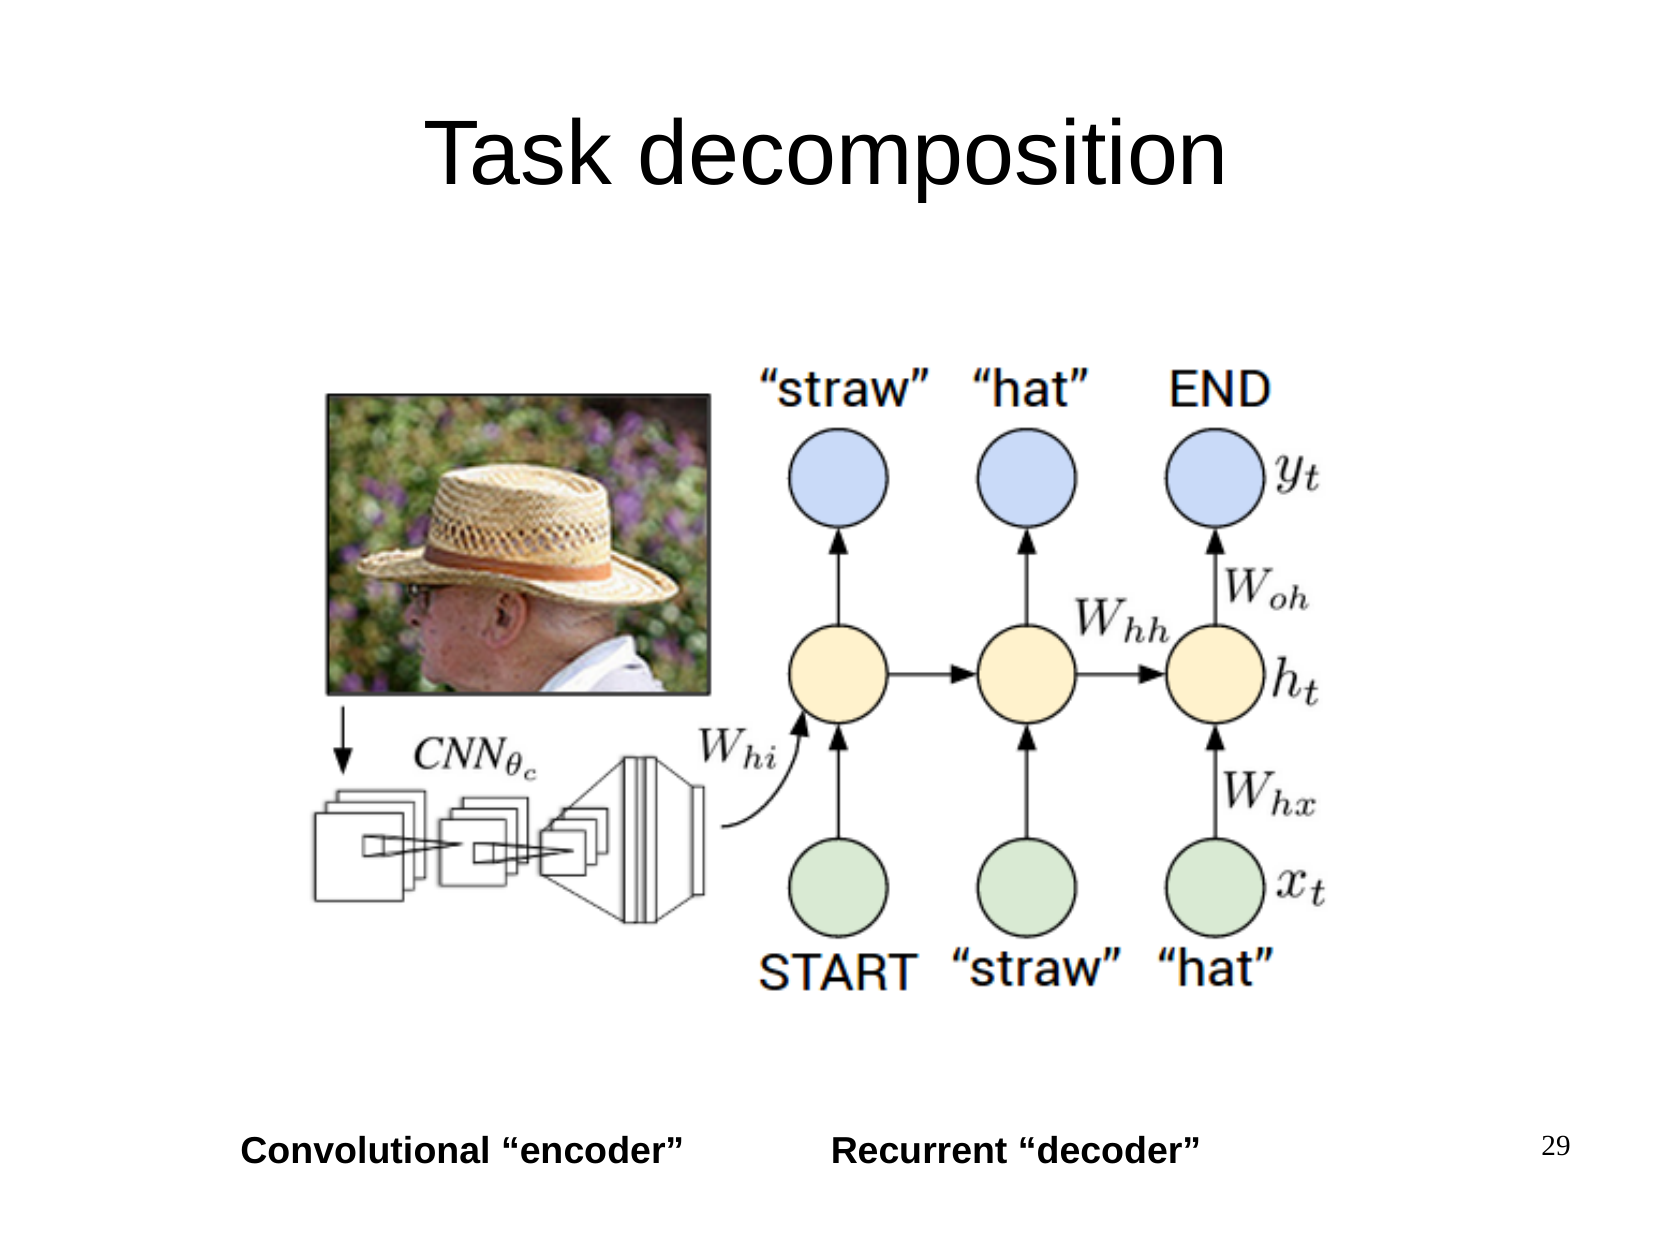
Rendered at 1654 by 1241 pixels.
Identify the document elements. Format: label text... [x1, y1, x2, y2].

text_box Convolutional “encoder” [225, 1122, 700, 1179]
text_box Recurrent “decoder” [816, 1122, 1217, 1179]
title Task decomposition [82, 49, 1571, 257]
picture [302, 362, 1338, 995]
